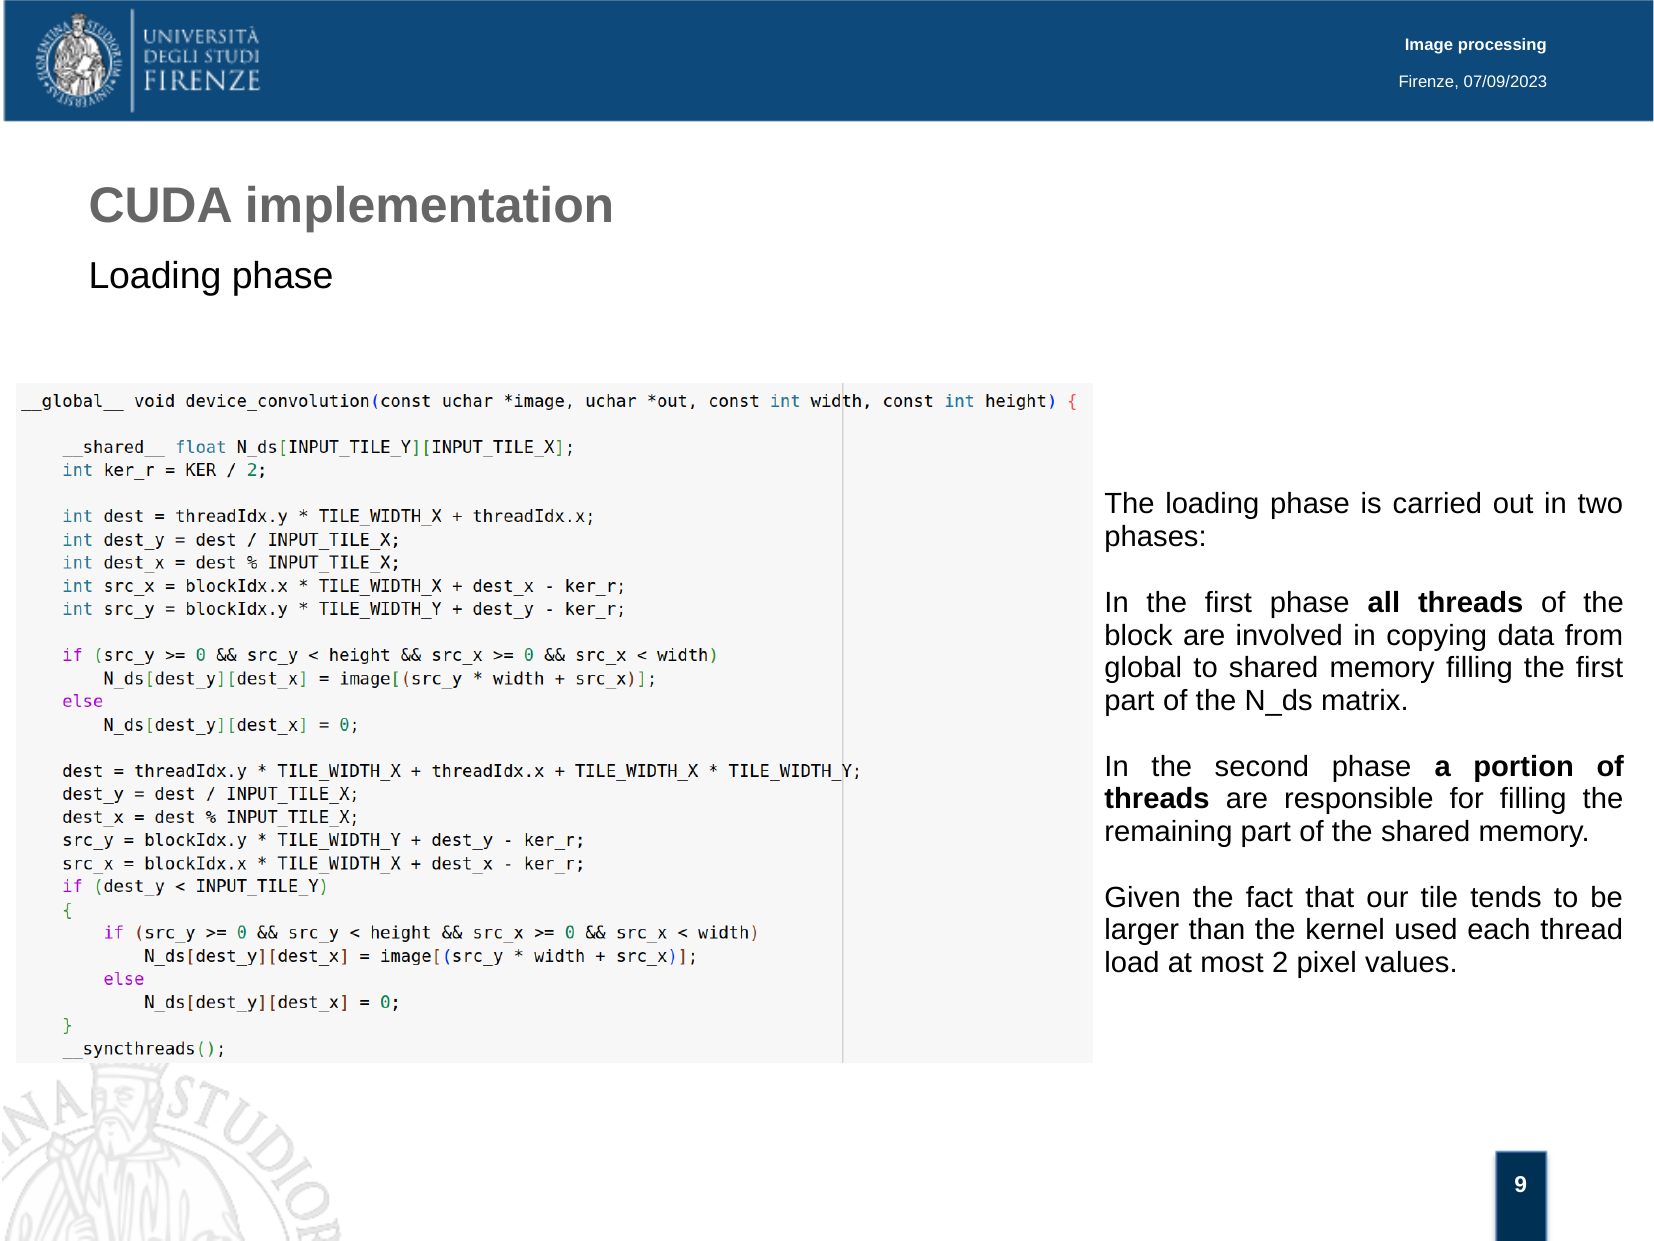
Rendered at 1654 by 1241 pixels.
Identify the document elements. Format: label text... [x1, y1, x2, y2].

text_box 9 [1505, 1160, 1536, 1208]
text_box Image processing Firenze, 07/09/2023 [685, 24, 1548, 102]
picture [2, 0, 1654, 1241]
text_box The loading phase is carried out in two phases: In the first phase all threads of the block are involved in copying data from global to shared memory filling the first part of the N_ds matrix. In the second phase a portion of threads are responsible for filling the remaining part of the shared memory. Given the fact that our tile tends to be larger than the kernel used each thread load at most 2 pixel values. [1104, 433, 1625, 1034]
text_box [1093, 620, 1241, 680]
text_box CUDA implementation Loading phase [88, 149, 951, 297]
